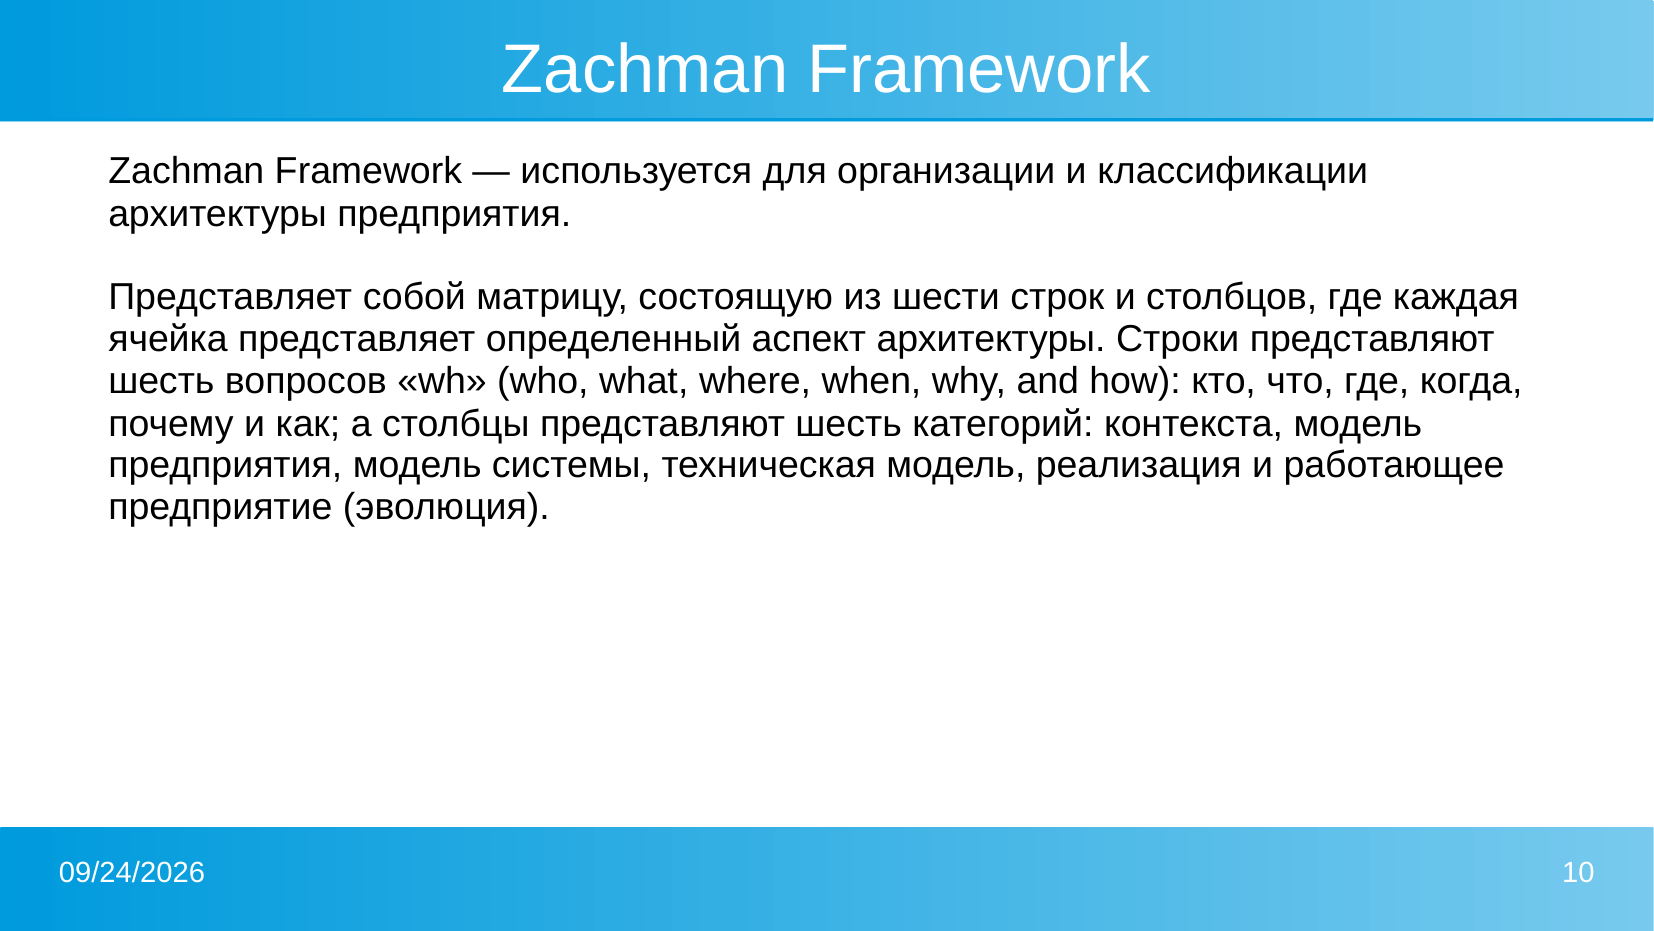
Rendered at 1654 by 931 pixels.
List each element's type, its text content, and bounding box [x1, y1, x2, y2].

title Zachman Framework [59, 29, 1595, 108]
list Zachman Framework — используется для организации и классификации архитектуры предприятия. Представляет собой матрицу, состоящую из шести строк и столбцов, где каждая ячейка представляет определенный аспект архитектуры. Строки представляют шесть вопросов «wh» (who, what, where, when, why, and how): кто, что, где, когда, почему и как; а столбцы представляют шесть категорий: контекста, модель предприятия, модель системы, техническая модель, реализация и работающее предприятие (эволюция). [37, 150, 1595, 854]
